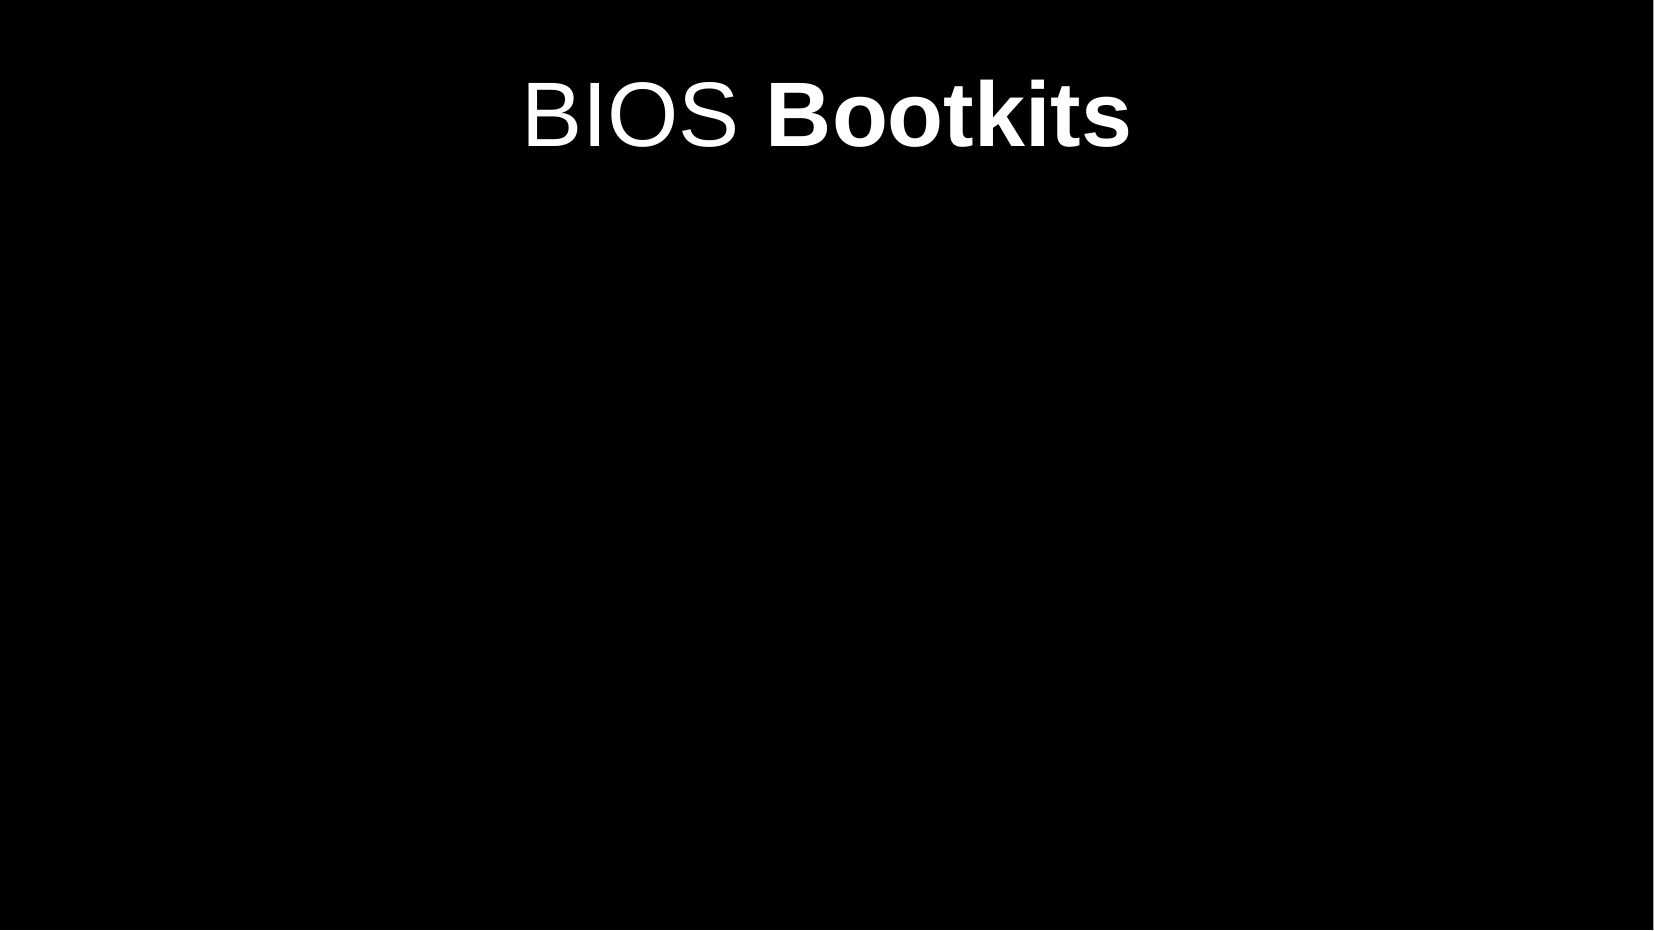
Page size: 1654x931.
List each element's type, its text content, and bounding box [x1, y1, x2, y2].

title BIOS Bootkits [82, 37, 1571, 193]
